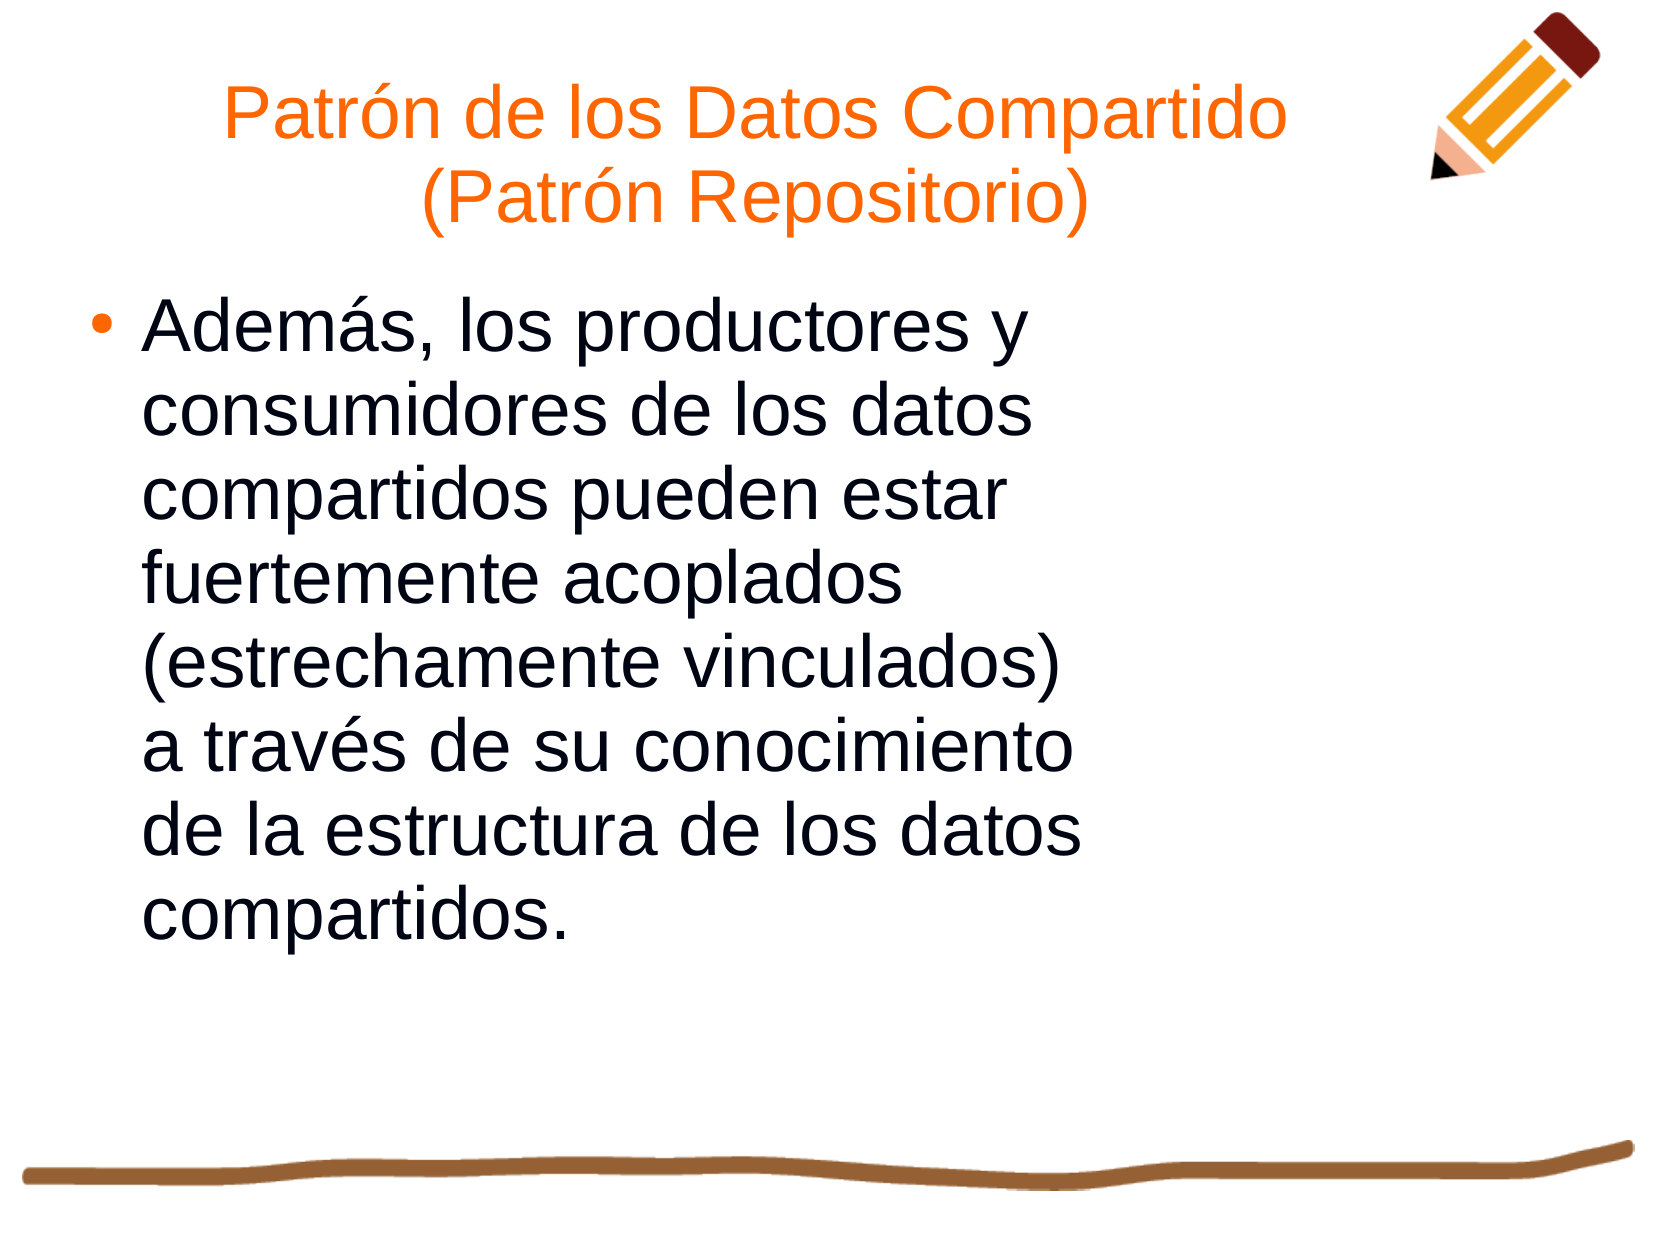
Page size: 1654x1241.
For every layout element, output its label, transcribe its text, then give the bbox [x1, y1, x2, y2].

title Patrón de los Datos Compartido (Patrón Repositorio) [82, 70, 1430, 239]
picture [22, 1140, 1635, 1191]
list Además, los productores y consumidores de los datos compartidos pueden estar fuertemente acoplados (estrechamente vinculados) a través de su conocimiento de la estructura de los datos compartidos. [70, 283, 1087, 1146]
picture [1430, 12, 1601, 181]
